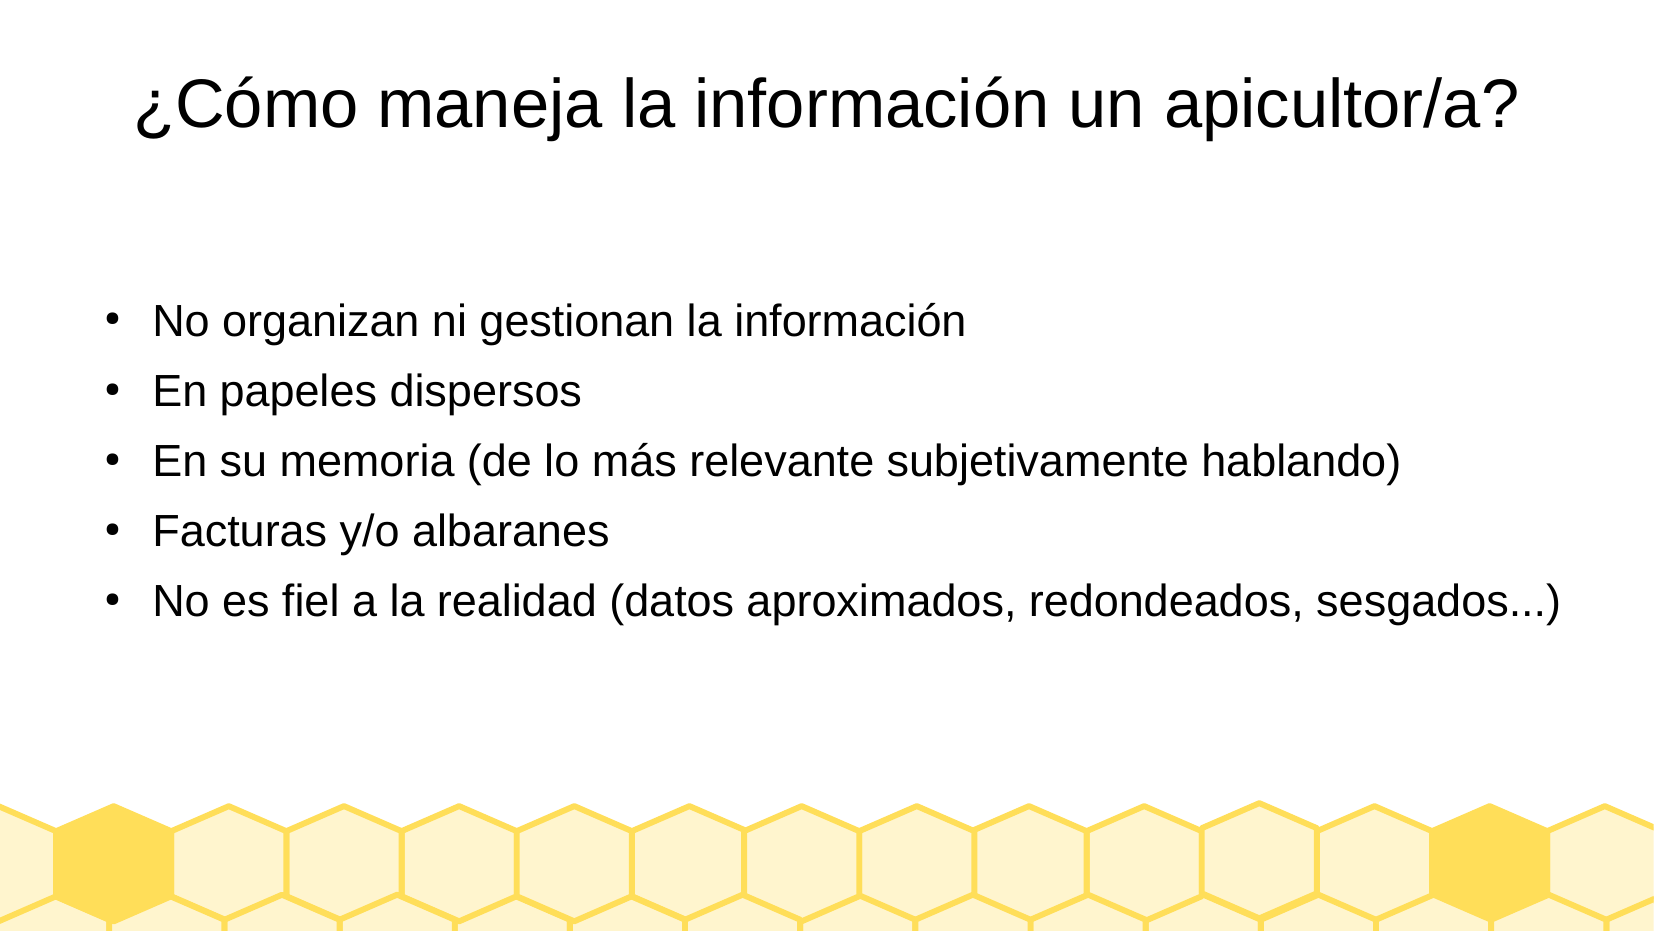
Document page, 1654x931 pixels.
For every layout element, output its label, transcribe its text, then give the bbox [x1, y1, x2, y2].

list No organizan ni gestionan la información En papeles dispersos En su memoria (de lo más relevante subjetivamente hablando) Facturas y/o albaranes No es fiel a la realidad (datos aproximados, redondeados, sesgados...) [88, 295, 1565, 680]
title ¿Cómo maneja la información un apicultor/a? [88, 29, 1565, 178]
